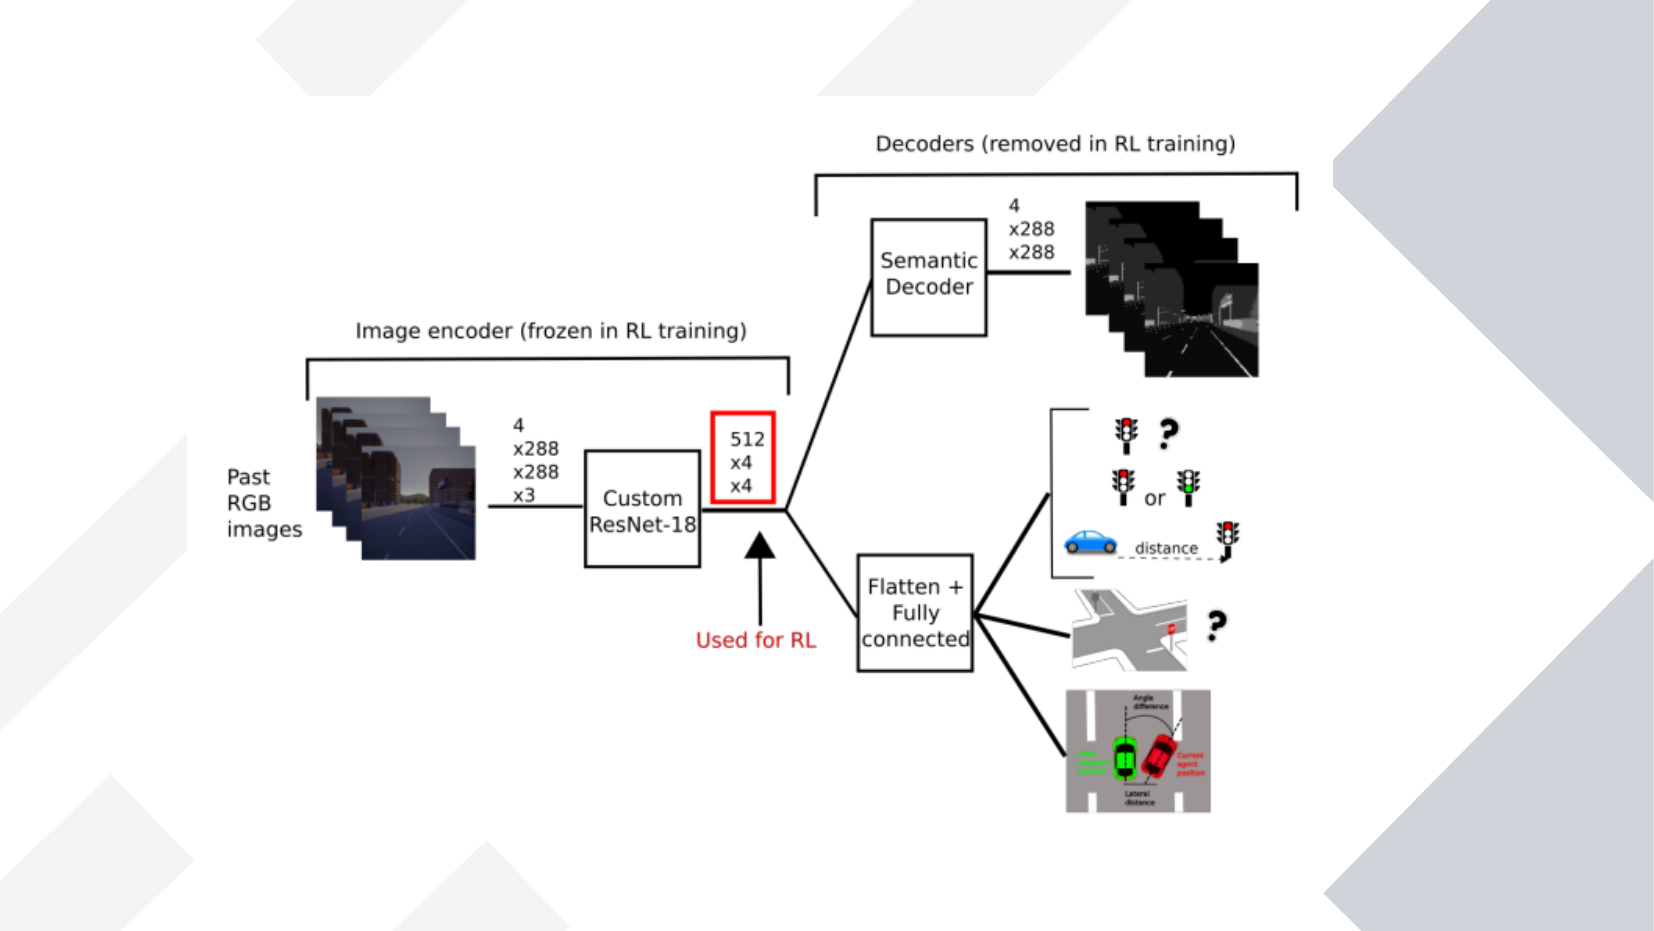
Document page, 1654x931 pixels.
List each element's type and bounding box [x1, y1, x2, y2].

picture [187, 96, 1333, 826]
